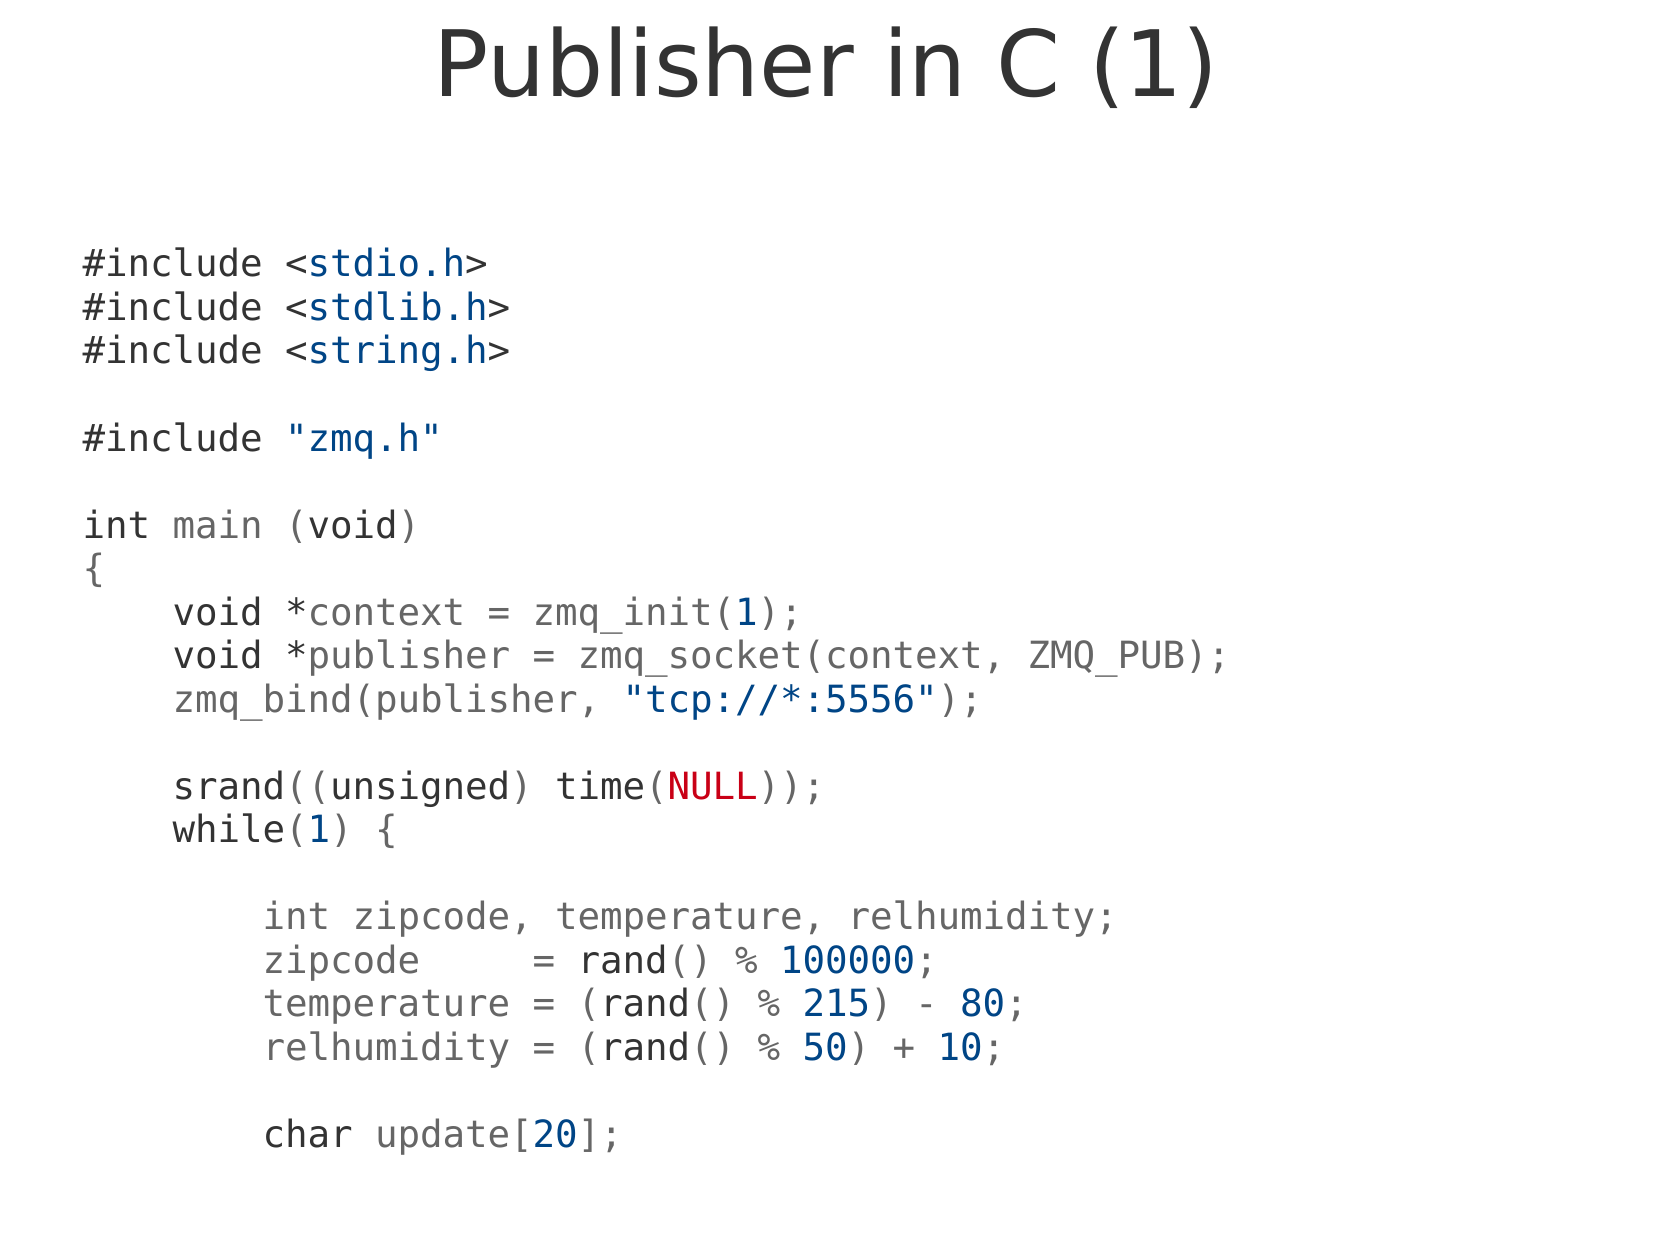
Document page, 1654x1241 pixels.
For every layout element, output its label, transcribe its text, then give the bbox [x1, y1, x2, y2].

title Publisher in C (1) [82, 0, 1571, 168]
subtitle #include <stdio.h> #include <stdlib.h> #include <string.h> #include "zmq.h" int main (void) { void *context = zmq_init(1); void *publisher = zmq_socket(context, ZMQ_PUB); zmq_bind(publisher, "tcp://*:5556"); srand((unsigned) time(NULL)); while(1) { int zipcode, temperature, relhumidity; zipcode = rand() % 100000; temperature = (rand() % 215) - 80; relhumidity = (rand() % 50) + 10; char update[20]; [82, 242, 1571, 1157]
